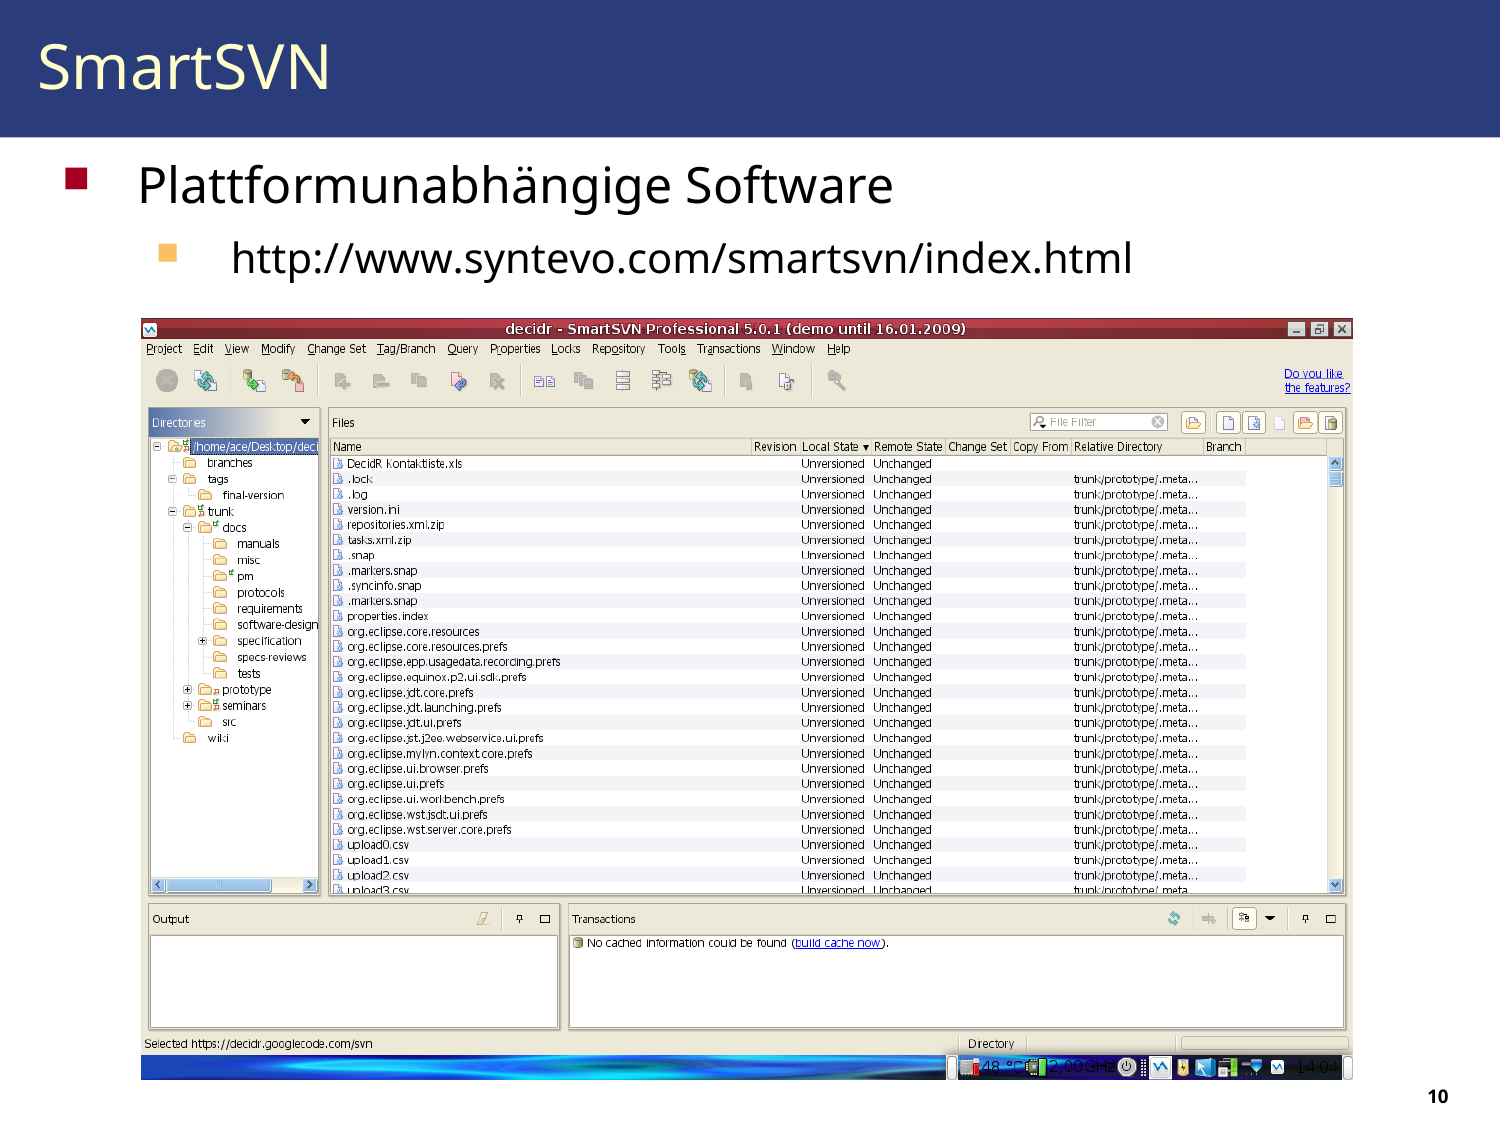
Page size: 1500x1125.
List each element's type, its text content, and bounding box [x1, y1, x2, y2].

list Plattformunabhängige Software http://www.syntevo.com/smartsvn/index.html [62, 149, 1450, 1073]
title SmartSVN [37, 22, 1476, 109]
picture [141, 318, 1353, 1080]
